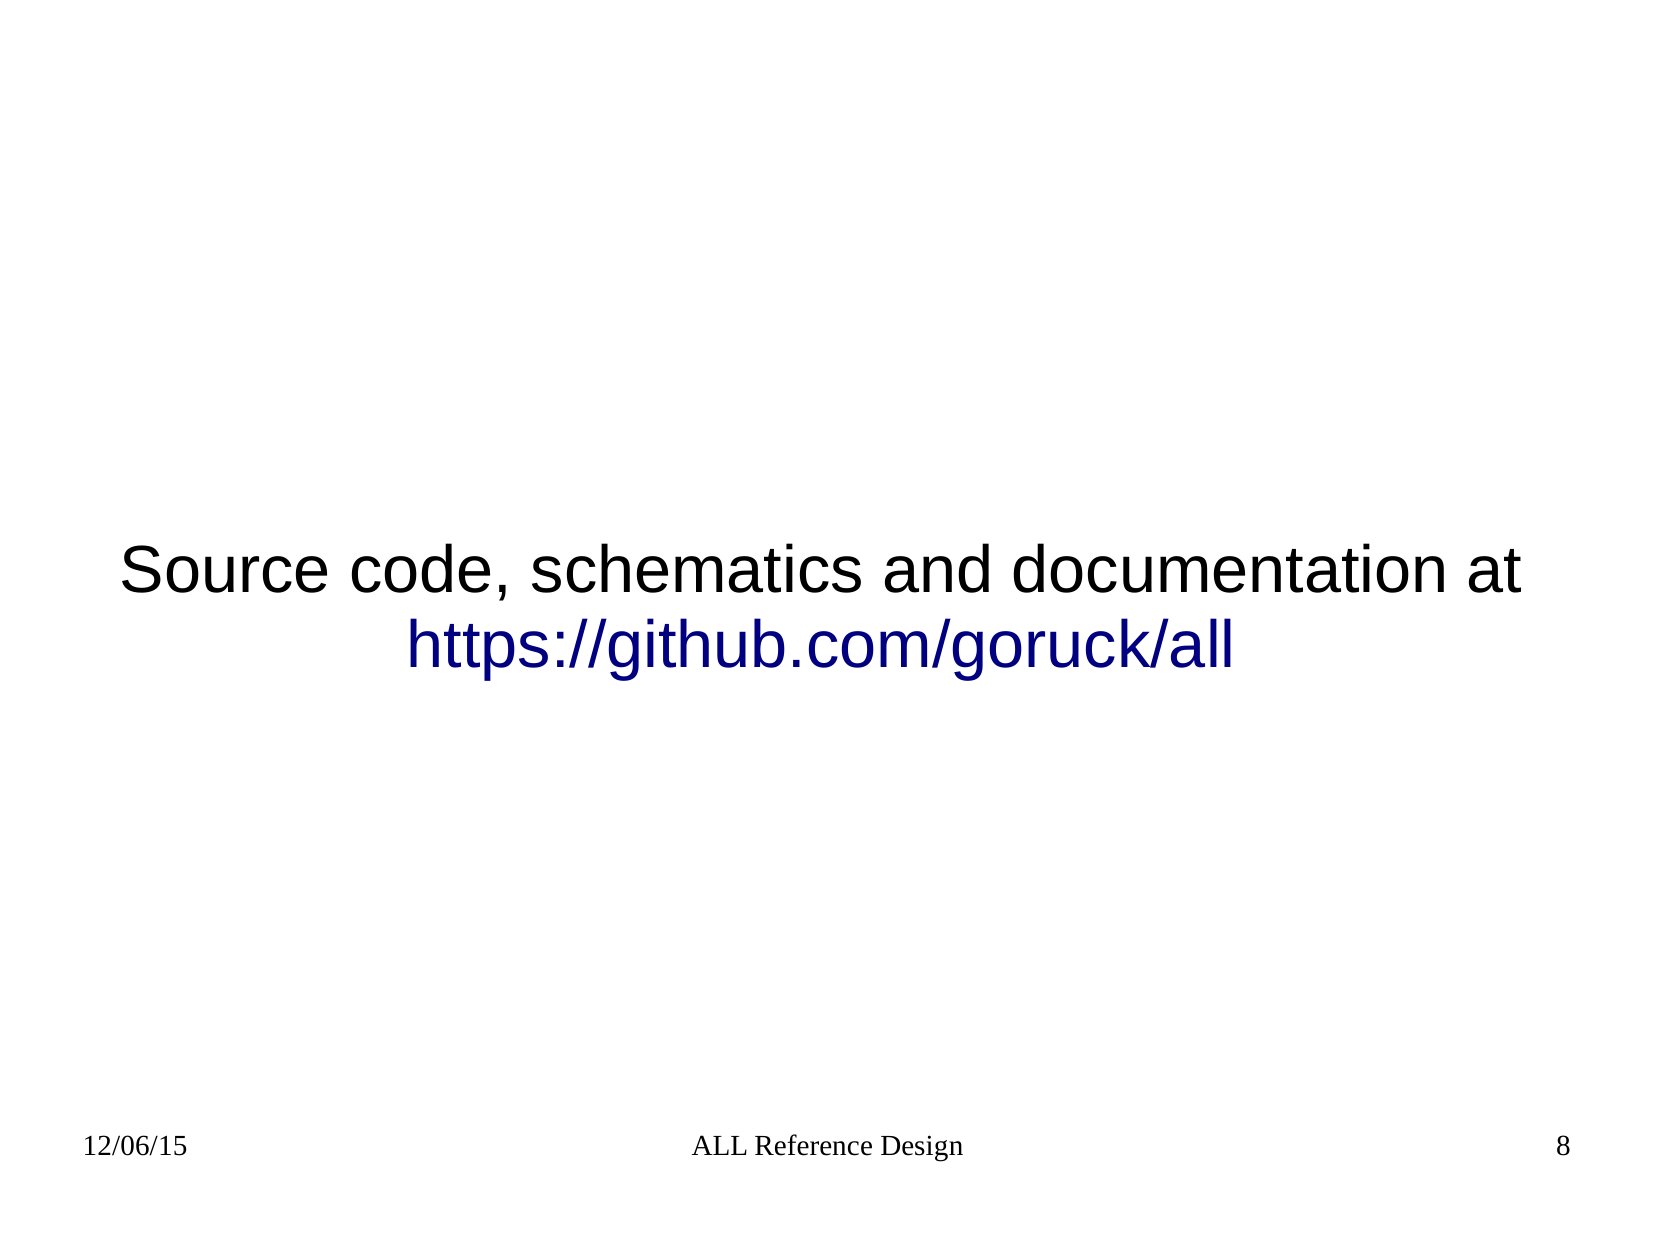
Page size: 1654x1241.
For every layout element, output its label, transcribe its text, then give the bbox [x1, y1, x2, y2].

text_box Source code, schematics and documentation at https://github.com/goruck/all [105, 524, 1537, 688]
